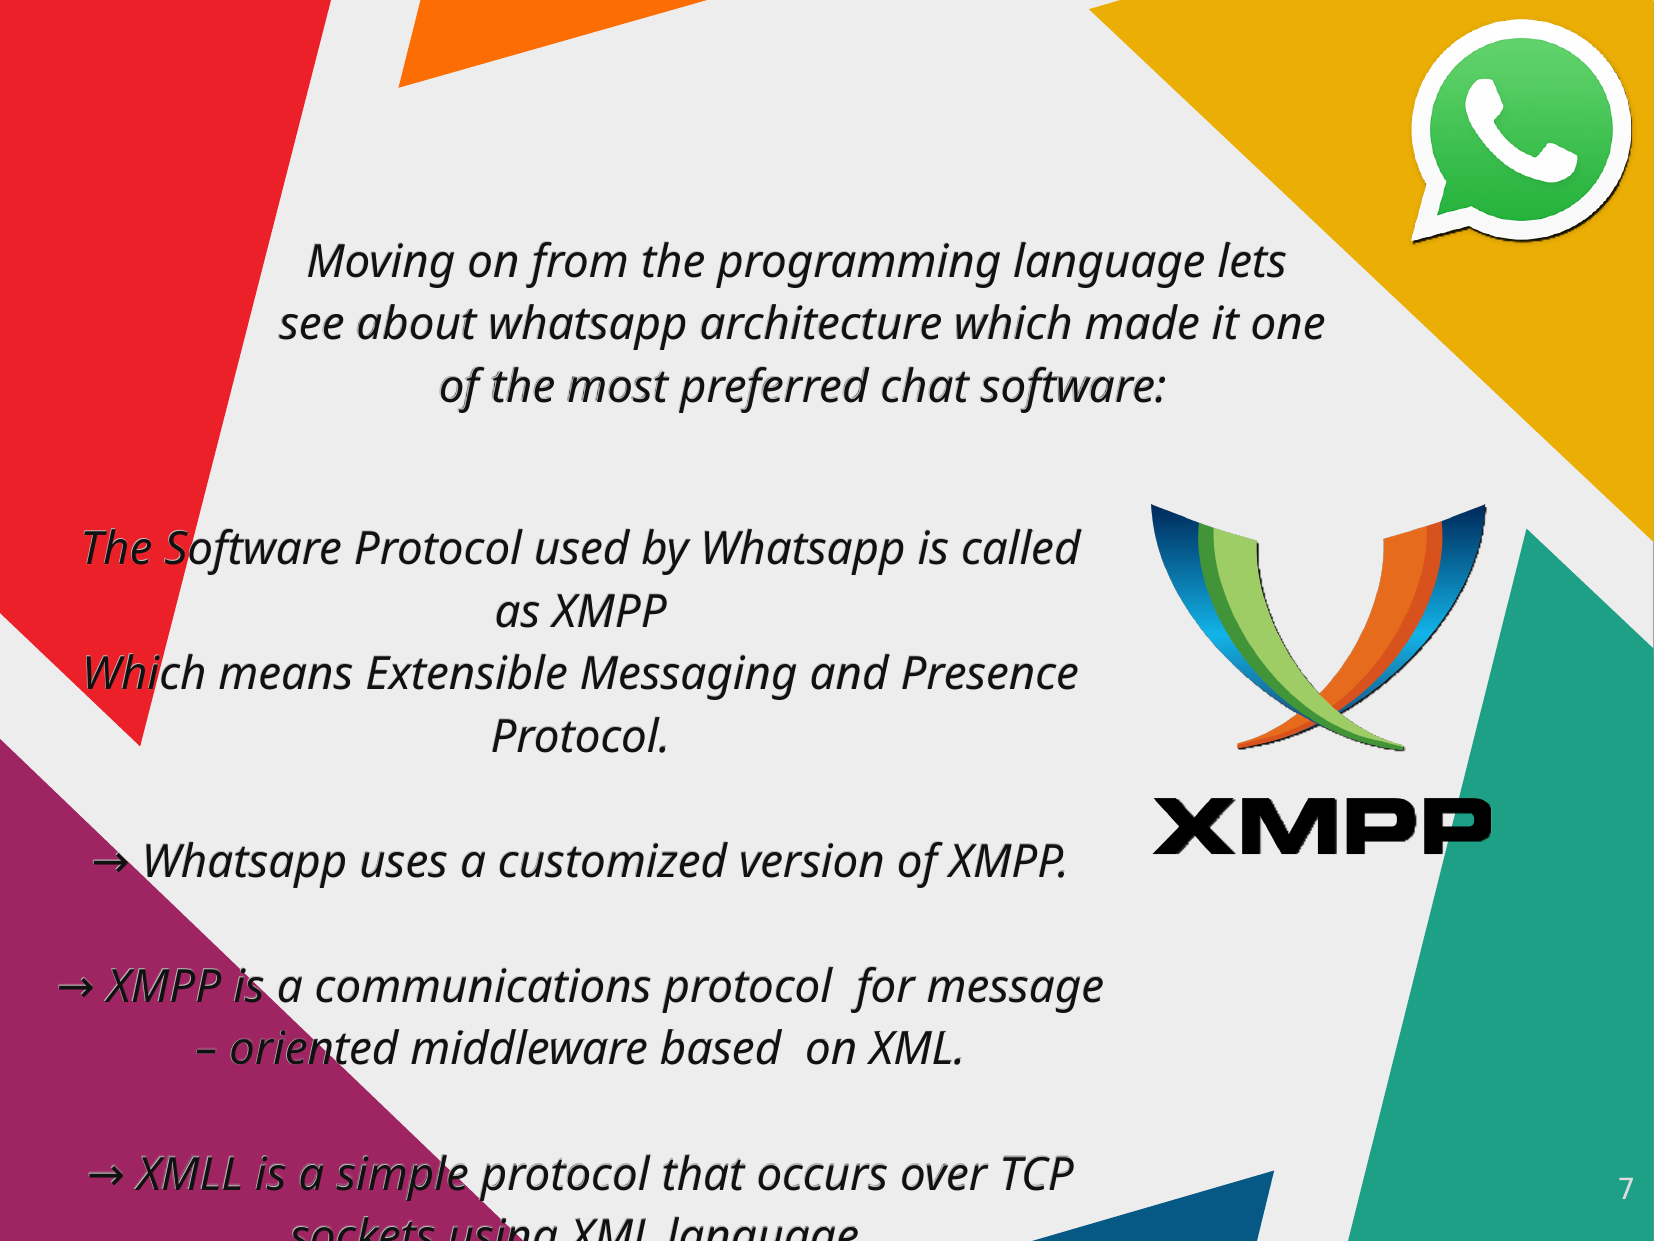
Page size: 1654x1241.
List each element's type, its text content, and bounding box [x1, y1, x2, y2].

picture [1151, 504, 1491, 854]
picture [1230, 0, 1654, 316]
text_box The Software Protocol used by Whatsapp is called as XMPP Which means Extensible Messaging and Presence Protocol. → Whatsapp uses a customized version of XMPP. → XMPP is a communications protocol for message – oriented middleware based on XML. → XMLL is a simple protocol that occurs over TCP sockets using XML language. [37, 508, 1124, 981]
text_box Moving on from the programming language lets see about whatsapp architecture which made it one of the most preferred chat software: [264, 220, 1342, 374]
